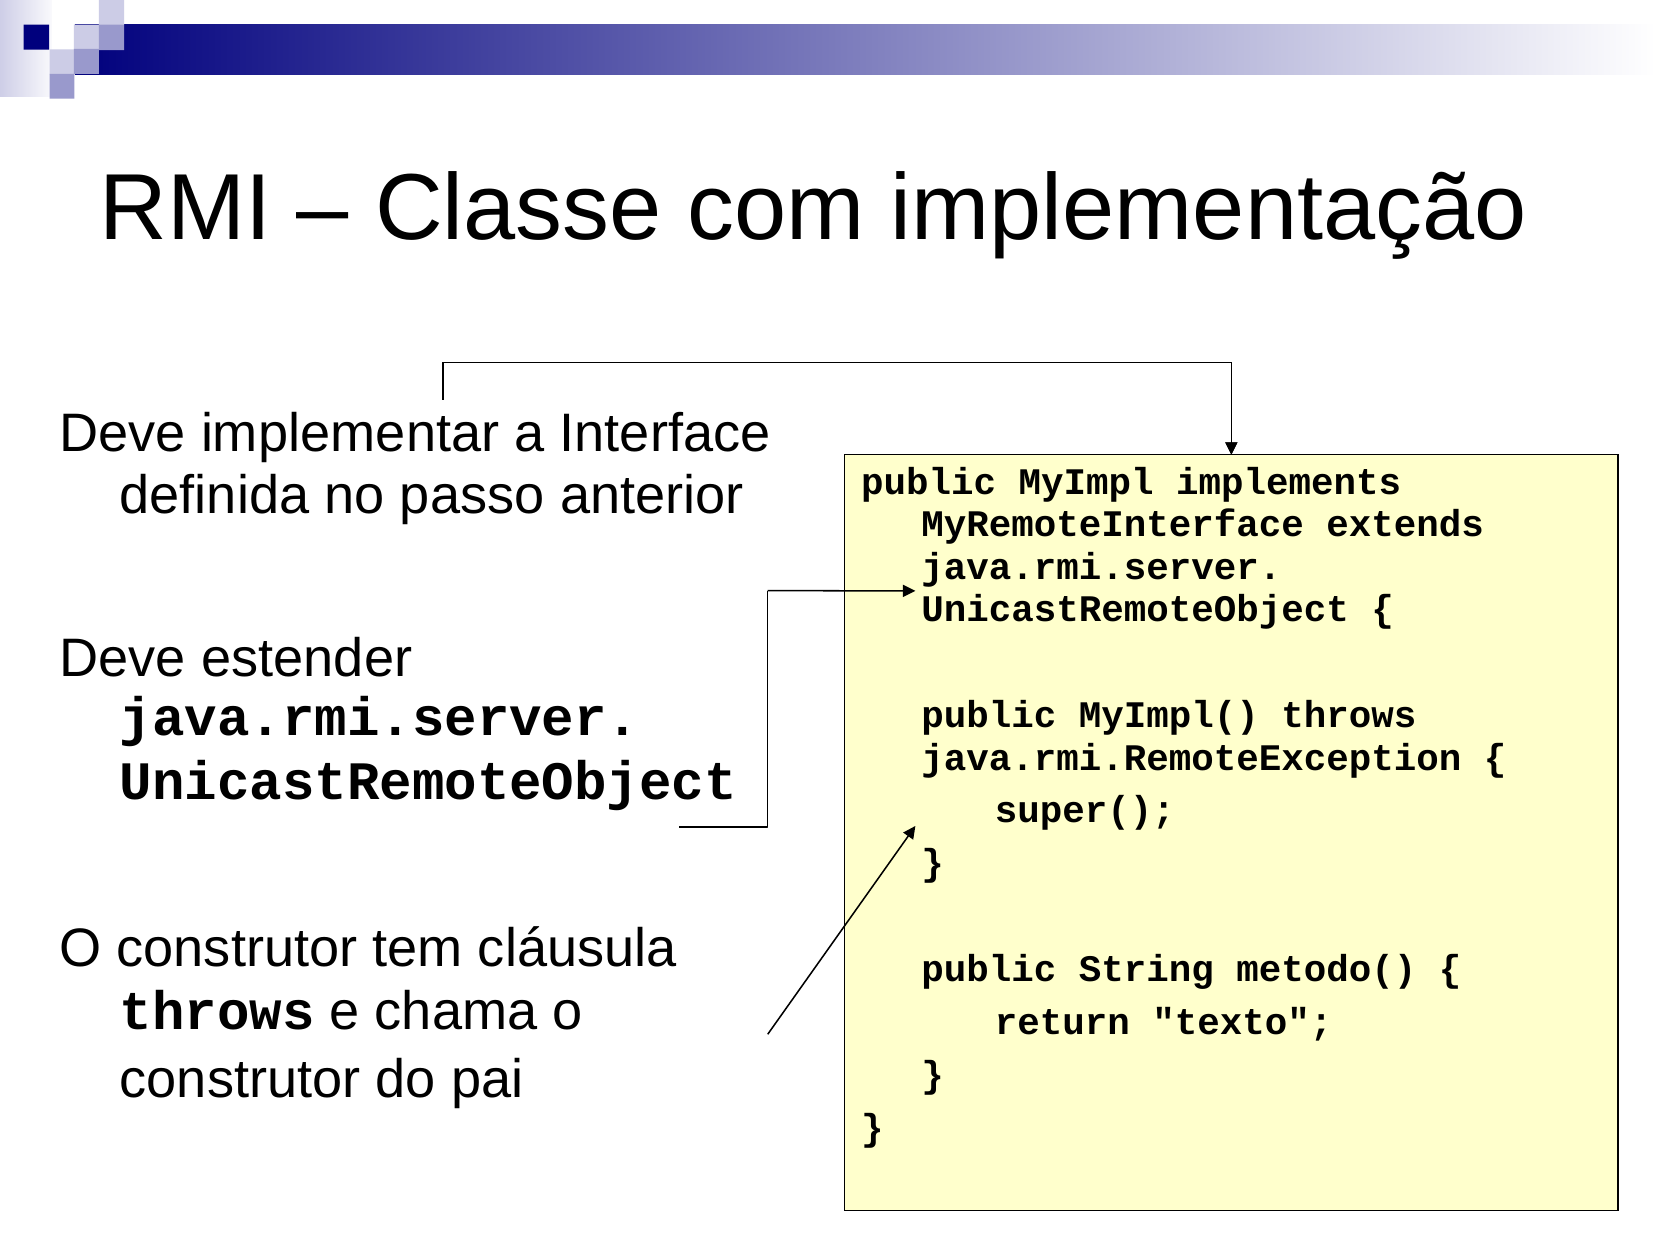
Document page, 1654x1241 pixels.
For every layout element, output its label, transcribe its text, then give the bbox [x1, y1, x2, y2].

text_box public MyImpl implements MyRemoteInterface extends java.rmi.server. UnicastRemoteObject { public MyImpl() throws java.rmi.RemoteException { super(); } public String metodo() { return "texto"; } } [844, 454, 1619, 1211]
list Deve implementar a Interface definida no passo anterior Deve estender java.rmi.server. UnicastRemoteObject O construtor tem cláusula throws e chama o construtor do pai [59, 399, 827, 1216]
text_box RMI – Classe com implementação [82, 82, 1572, 331]
